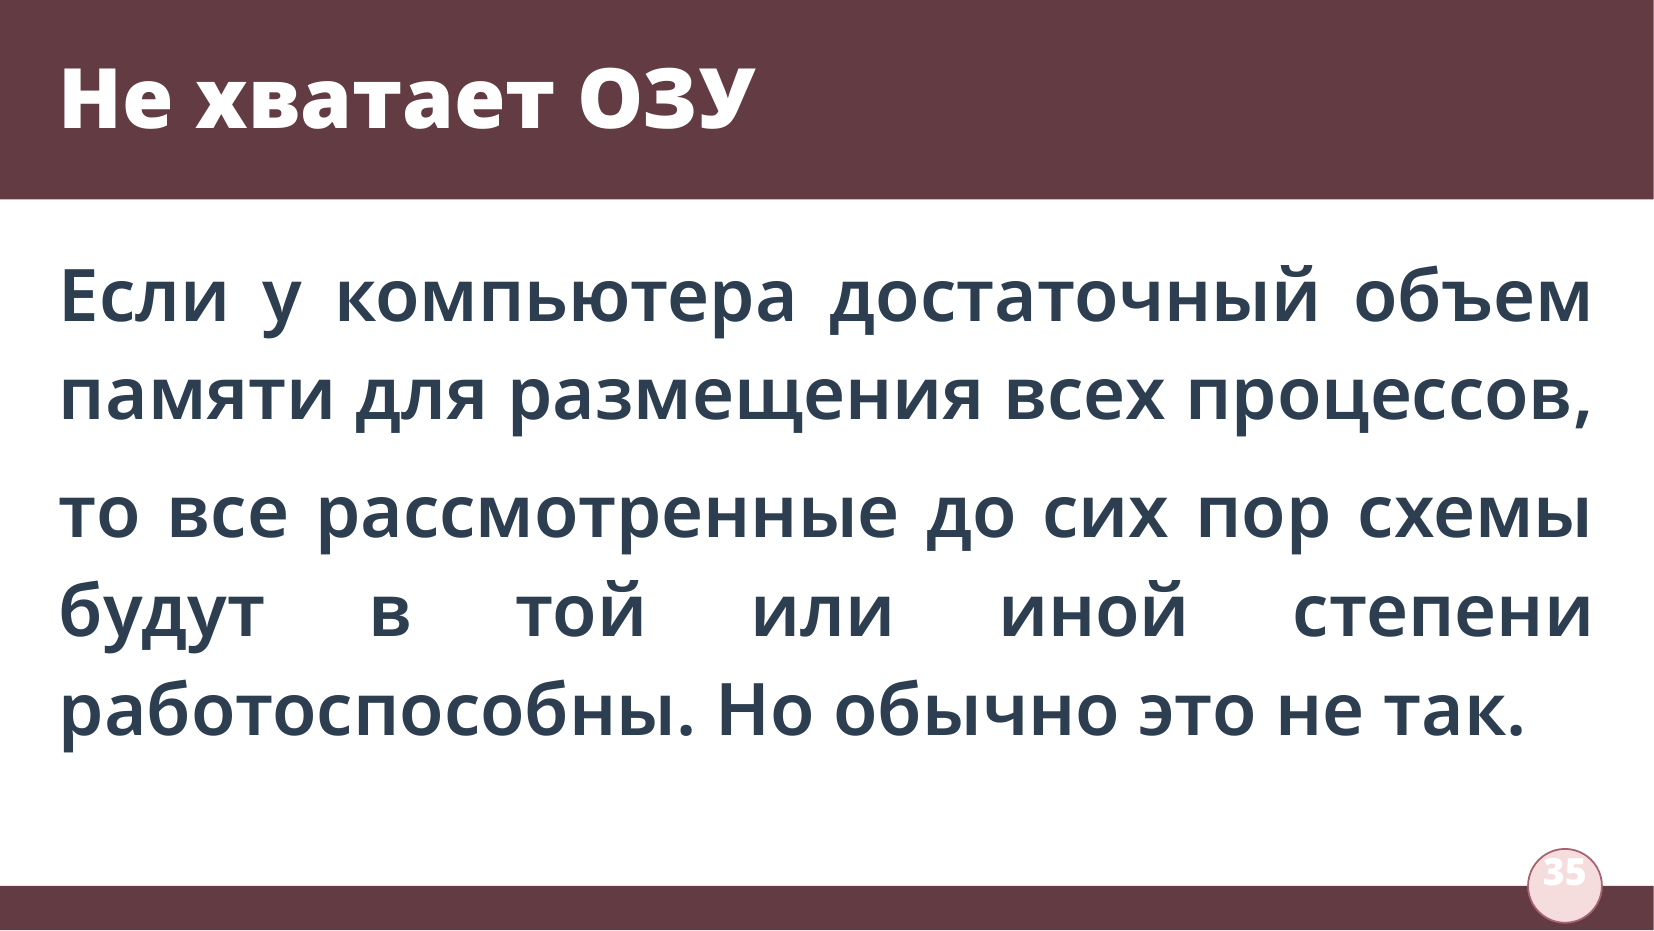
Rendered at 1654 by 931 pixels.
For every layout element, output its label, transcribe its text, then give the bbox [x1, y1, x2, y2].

list Если у компьютера достаточный объем памяти для размещения всех процессов, то все рассмотренные до сих пор схемы будут в той или иной степени работоспособны. Но обычно это не так. [59, 243, 1595, 864]
title Не хватает ОЗУ [59, 37, 1595, 155]
